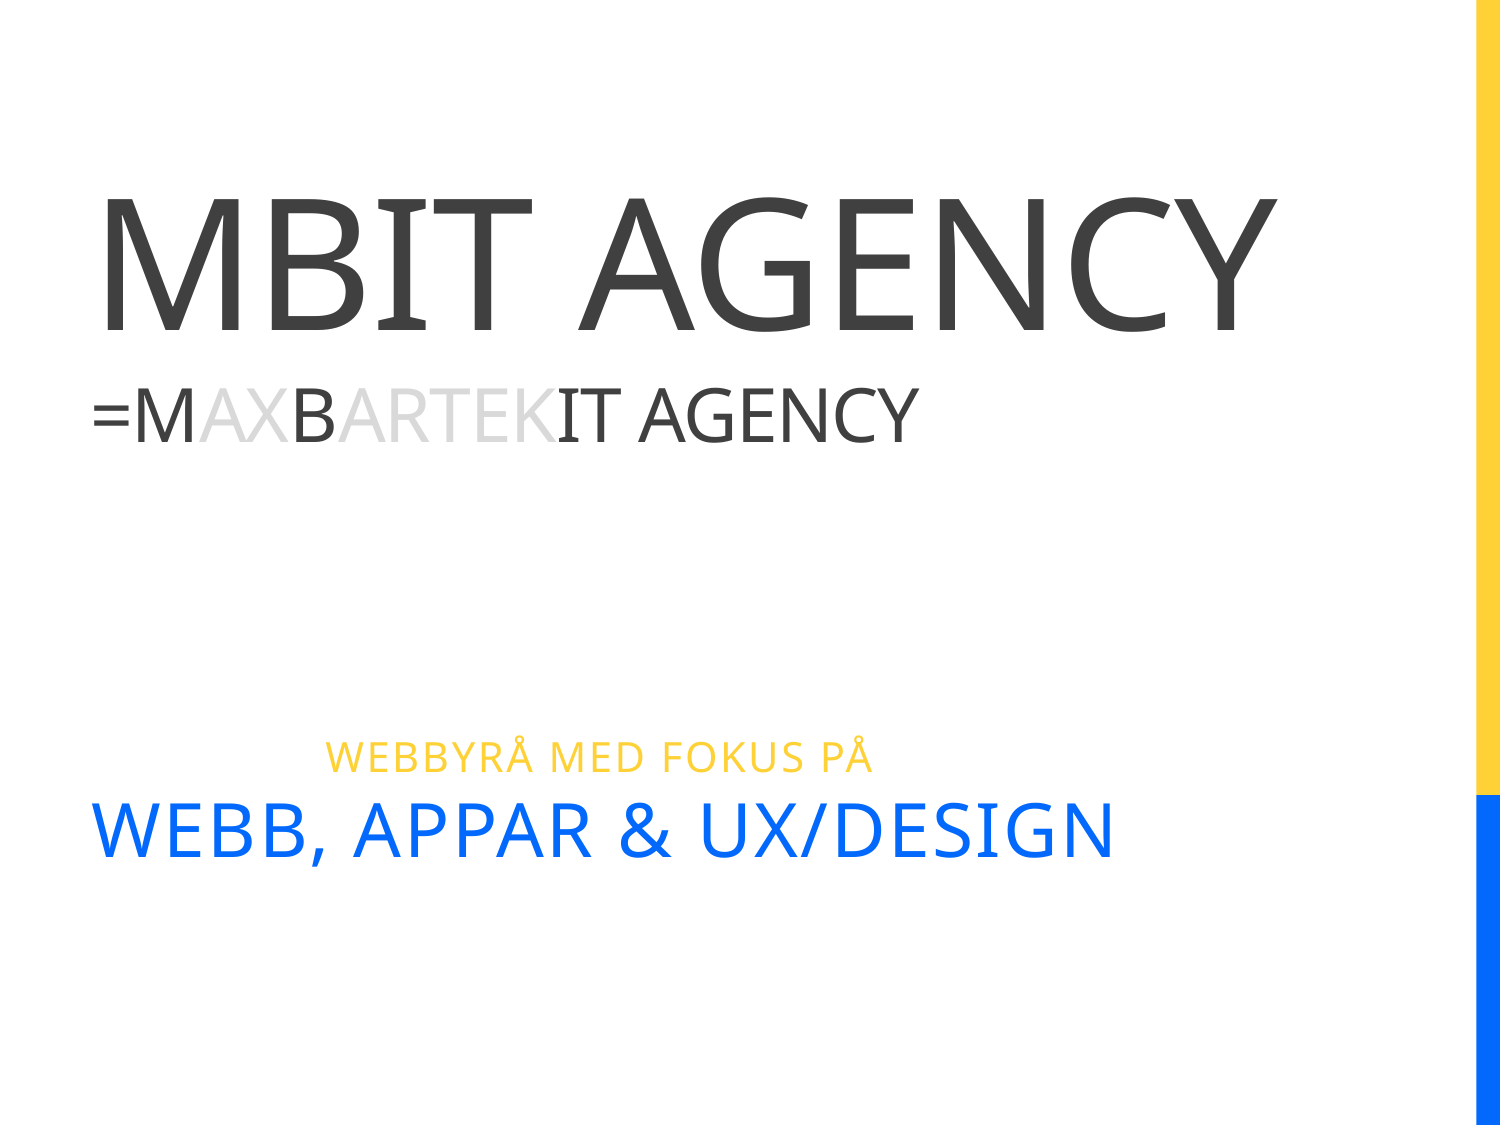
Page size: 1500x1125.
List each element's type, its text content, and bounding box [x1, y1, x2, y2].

title Mbit Agency =MaxBartekit Agency [75, 37, 1351, 788]
subtitle Webbyrå MED FOKUS PÅ Webb, appar & UX/Design [76, 633, 1355, 917]
